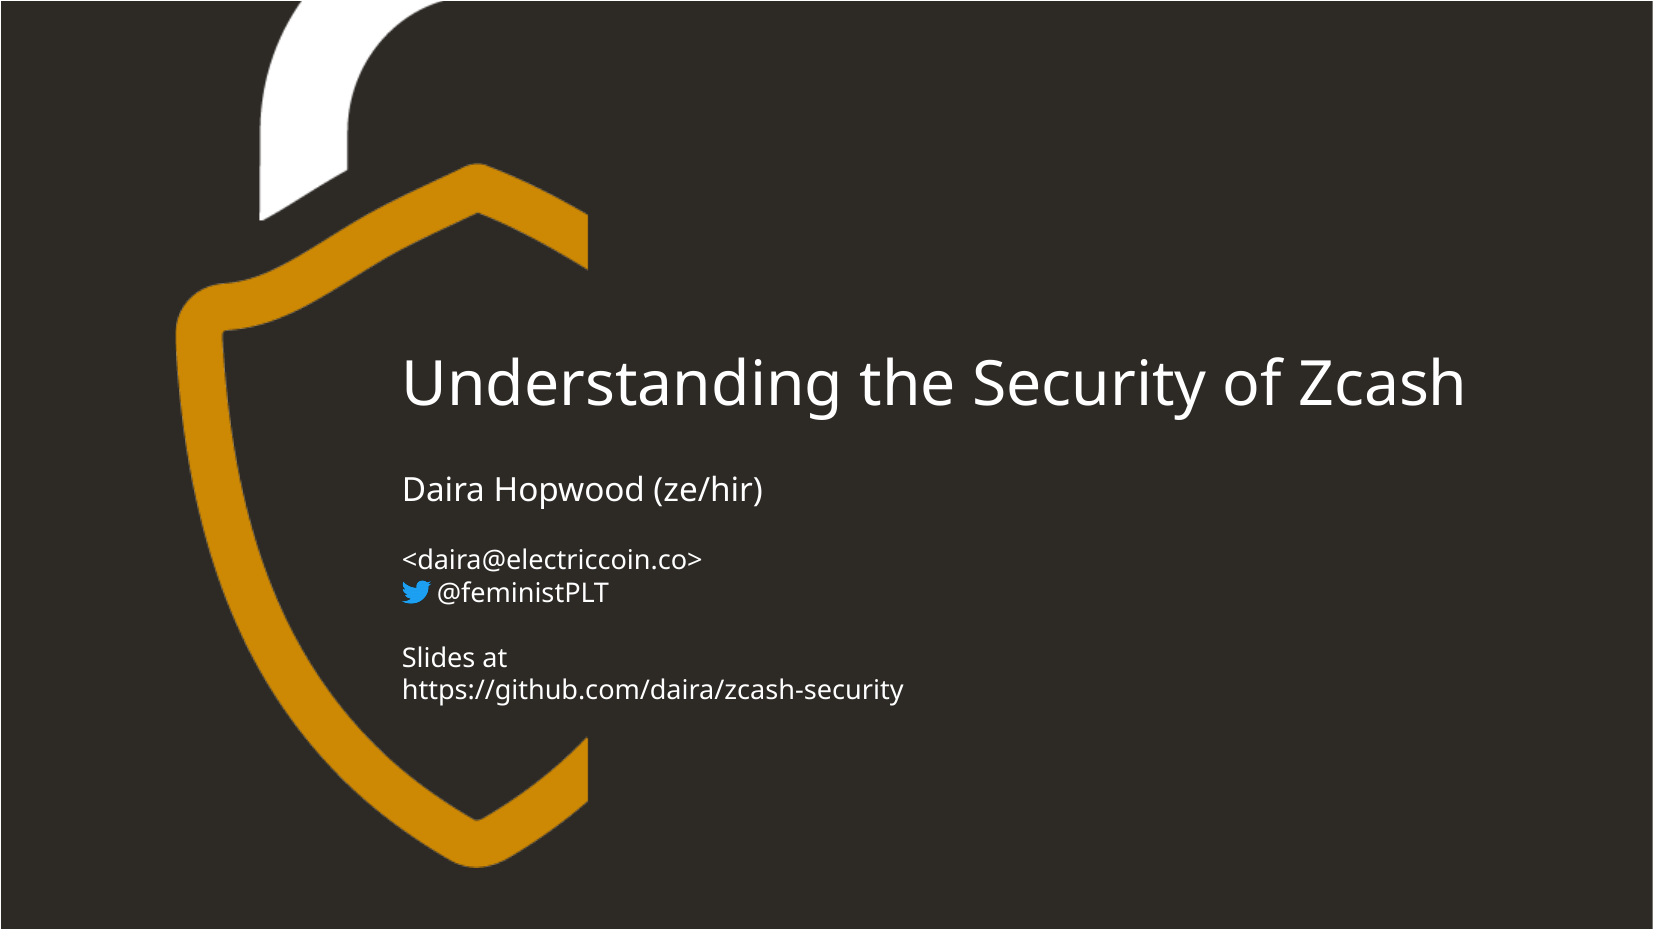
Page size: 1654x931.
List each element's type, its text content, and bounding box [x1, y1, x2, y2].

title Understanding the Security of Zcash [401, 342, 1489, 450]
picture [392, 569, 441, 615]
title Daira Hopwood (ze/hir) <daira@electriccoin.co> @feministPLT Slides at https://github.com/daira/zcash-security [401, 467, 1016, 536]
